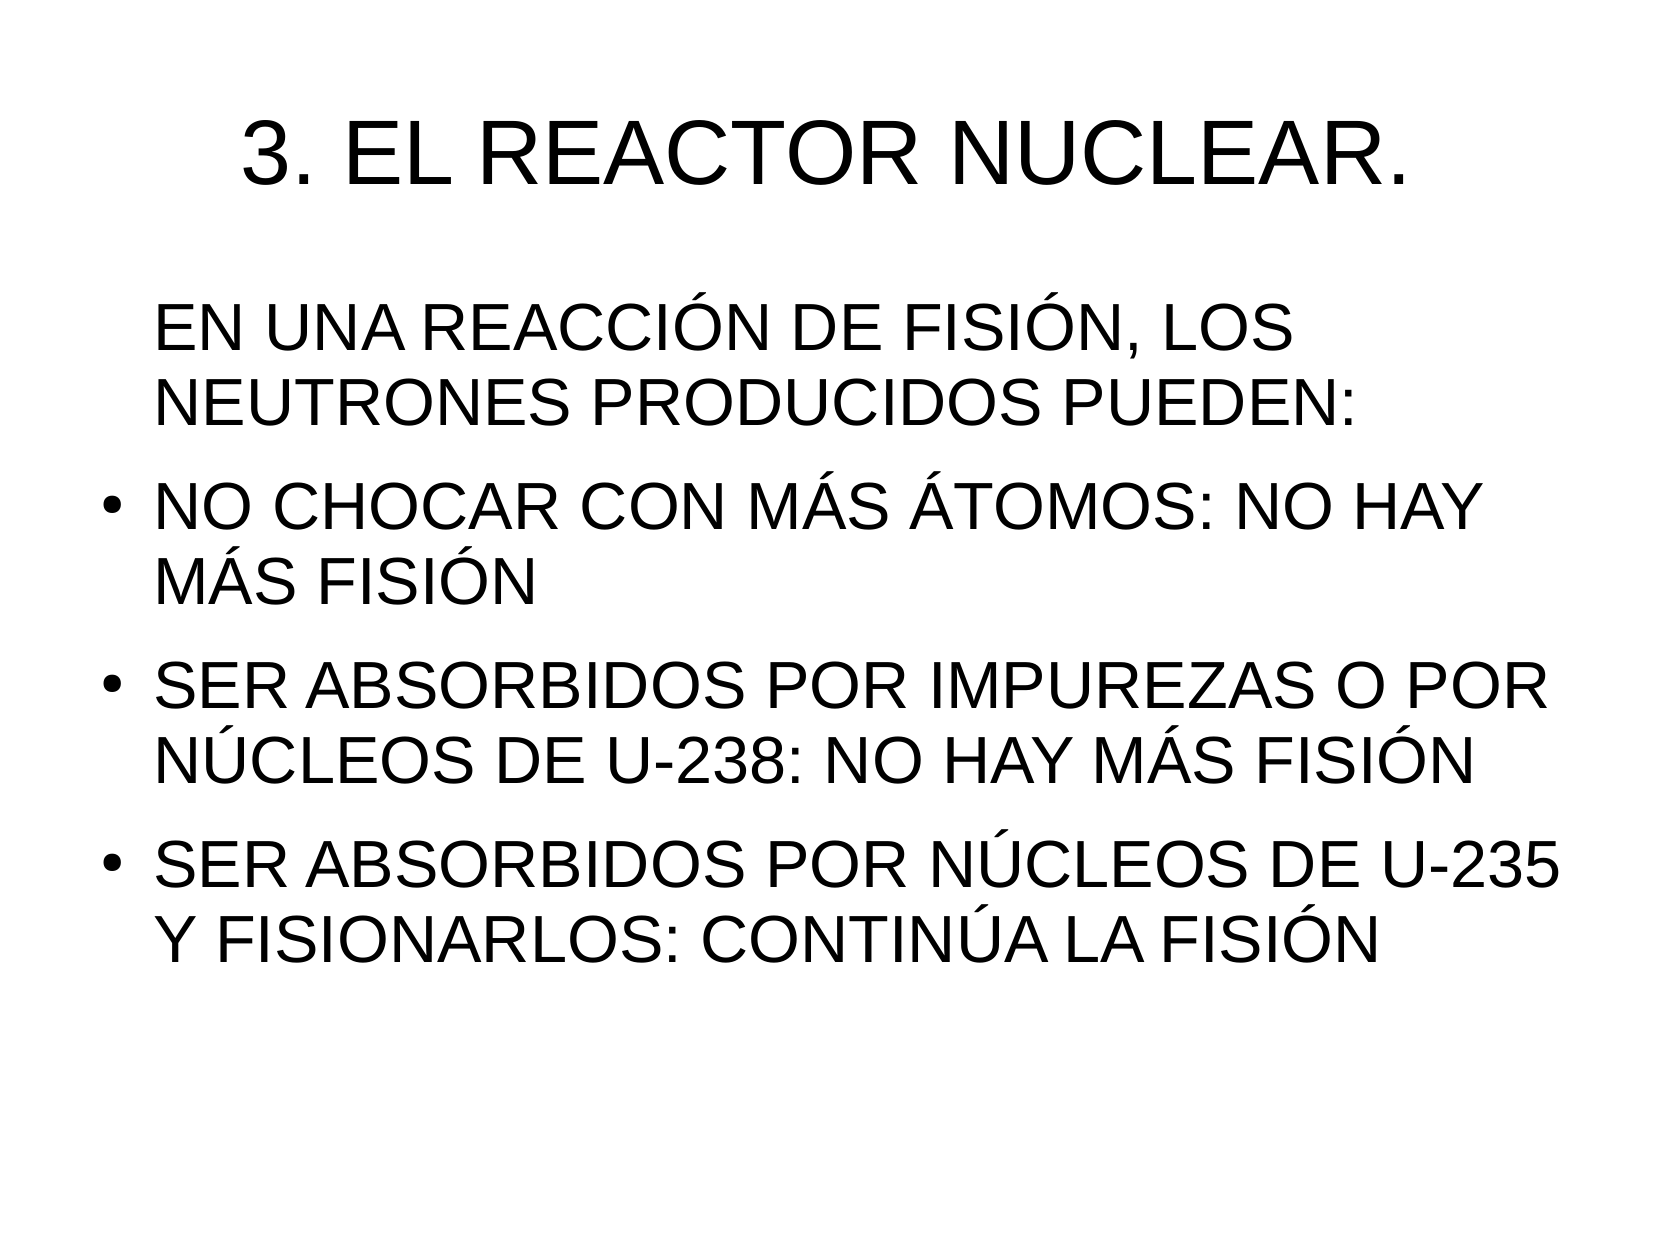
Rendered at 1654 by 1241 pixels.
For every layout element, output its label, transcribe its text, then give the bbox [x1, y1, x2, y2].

list EN UNA REACCIÓN DE FISIÓN, LOS NEUTRONES PRODUCIDOS PUEDEN: NO CHOCAR CON MÁS ÁTOMOS: NO HAY MÁS FISIÓN SER ABSORBIDOS POR IMPUREZAS O POR NÚCLEOS DE U-238: NO HAY MÁS FISIÓN SER ABSORBIDOS POR NÚCLEOS DE U-235 Y FISIONARLOS: CONTINÚA LA FISIÓN [82, 290, 1571, 1109]
title 3. EL REACTOR NUCLEAR. [82, 56, 1571, 250]
